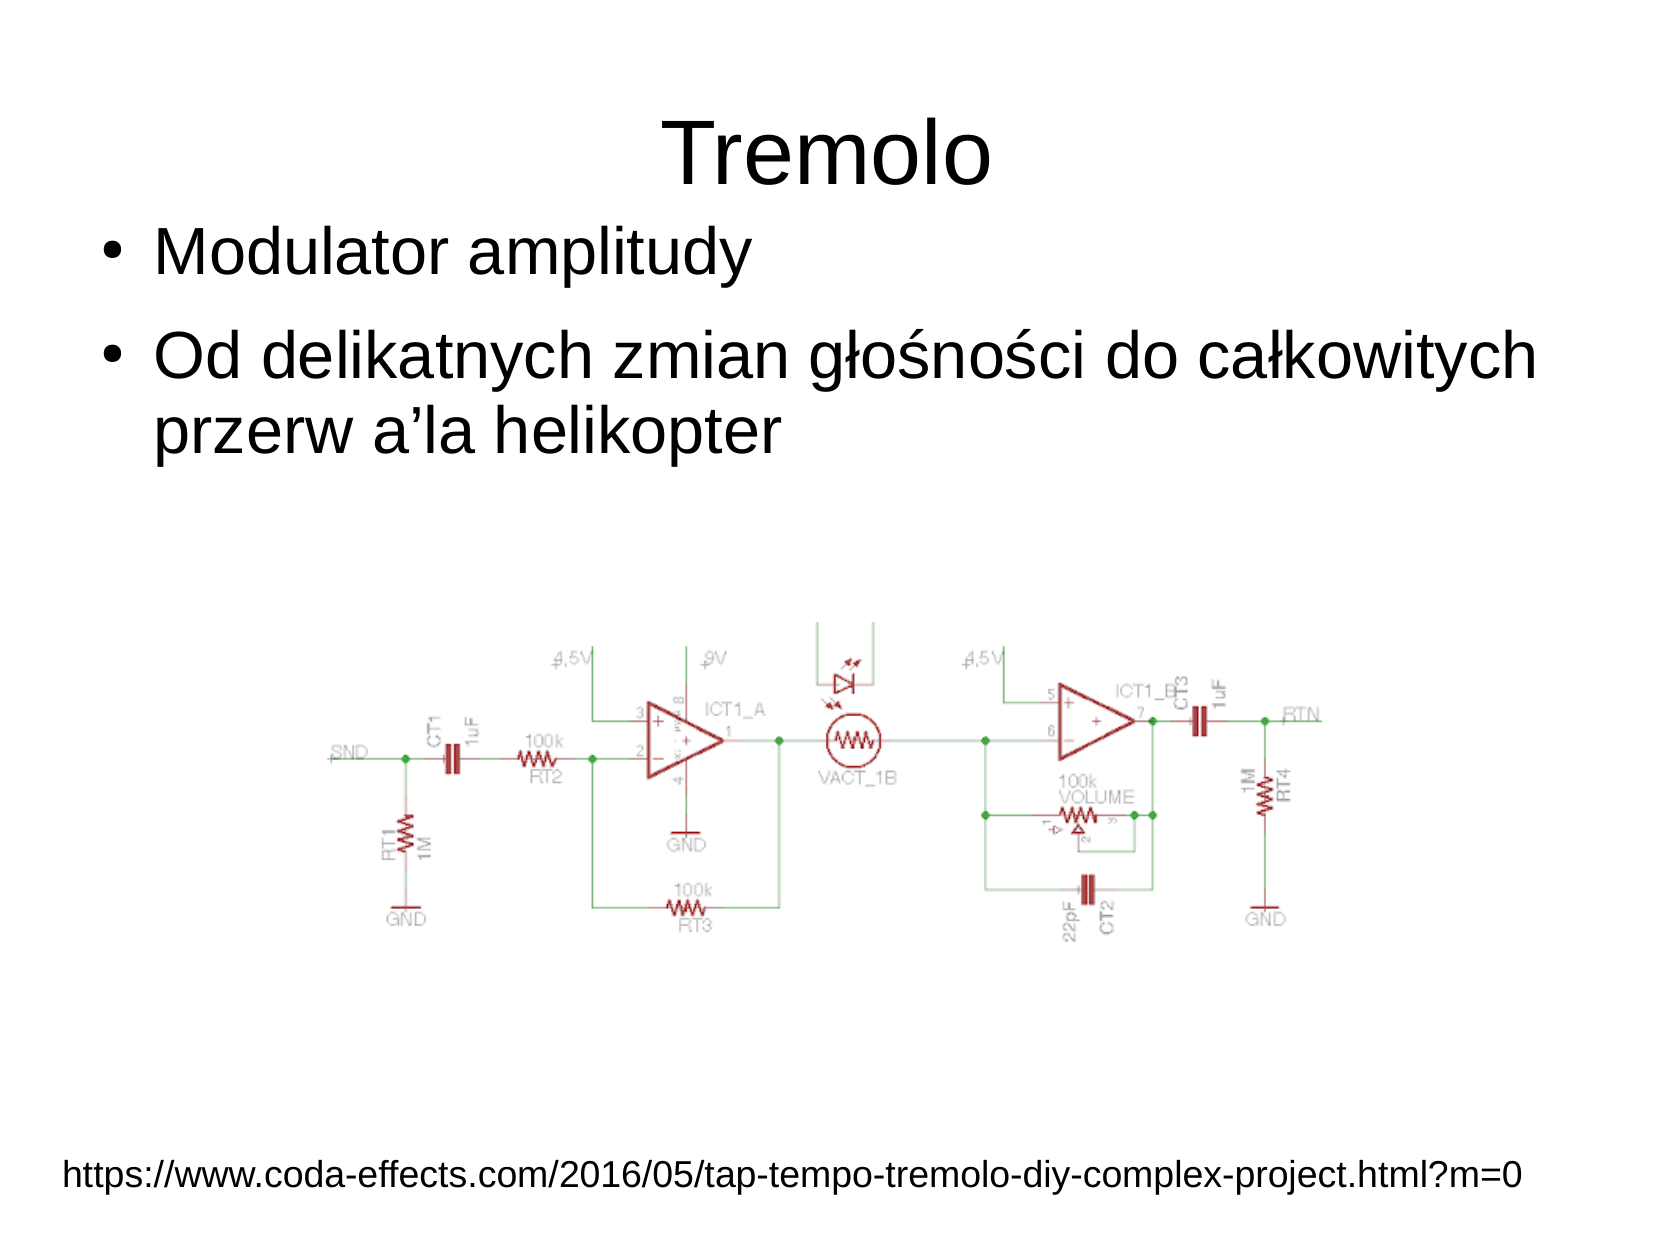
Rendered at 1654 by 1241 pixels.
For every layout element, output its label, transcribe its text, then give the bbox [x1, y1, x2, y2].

title Tremolo [82, 49, 1571, 257]
list Modulator amplitudy Od delikatnych zmian głośności do całkowitych przerw a’la helikopter [82, 257, 1571, 933]
picture [326, 622, 1327, 948]
text_box https://www.coda-effects.com/2016/05/tap-tempo-tremolo-diy-complex-project.html?m=0 [47, 1145, 1560, 1241]
